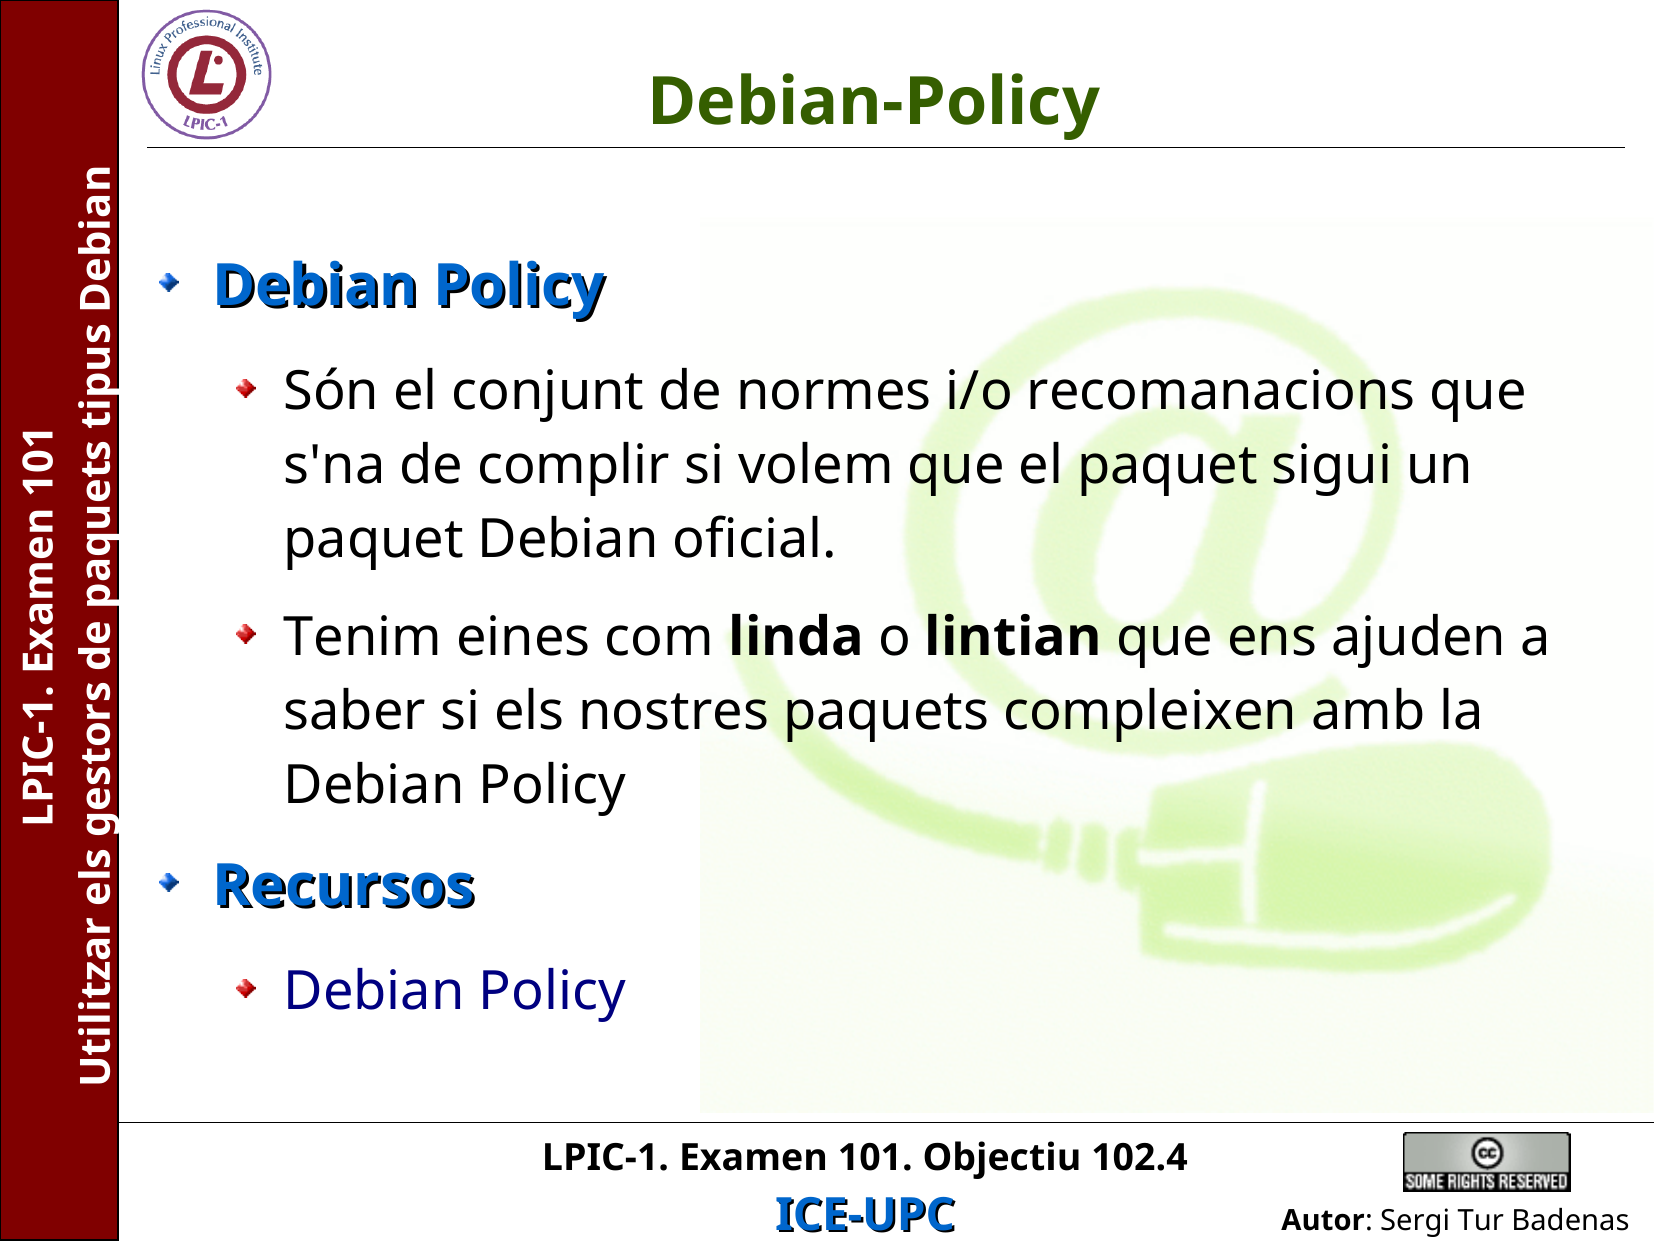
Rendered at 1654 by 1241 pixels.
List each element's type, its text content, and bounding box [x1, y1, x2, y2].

picture [135, 5, 277, 49]
picture [1403, 1132, 1571, 1192]
picture [700, 217, 1654, 1113]
title Debian-Policy [129, 49, 1619, 148]
list Debian Policy Són el conjunt de normes i/o recomanacions que s'na de complir si volem que el paquet sigui un paquet Debian oficial. Tenim eines com linda o lintian que ens ajuden a saber si els nostres paquets compleixen amb la Debian Policy Recursos Debian Policy [141, 242, 1630, 1093]
